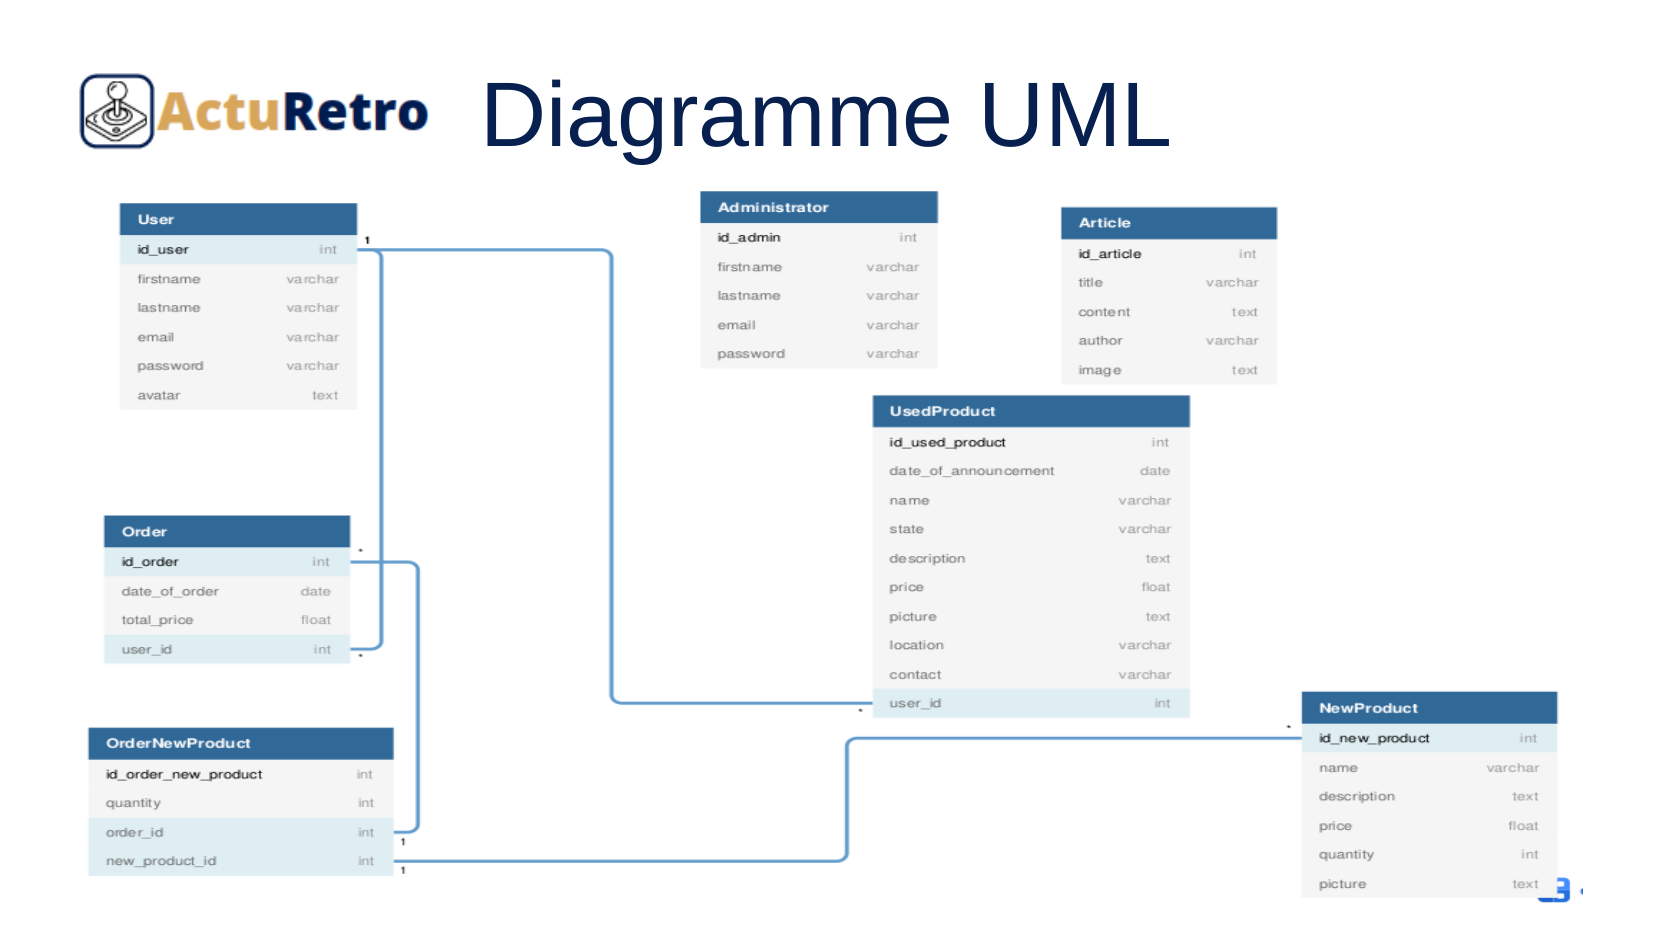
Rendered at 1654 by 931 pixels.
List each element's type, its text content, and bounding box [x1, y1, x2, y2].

picture [75, 69, 434, 154]
title Diagramme UML [82, 37, 1571, 177]
picture [59, 177, 1583, 910]
